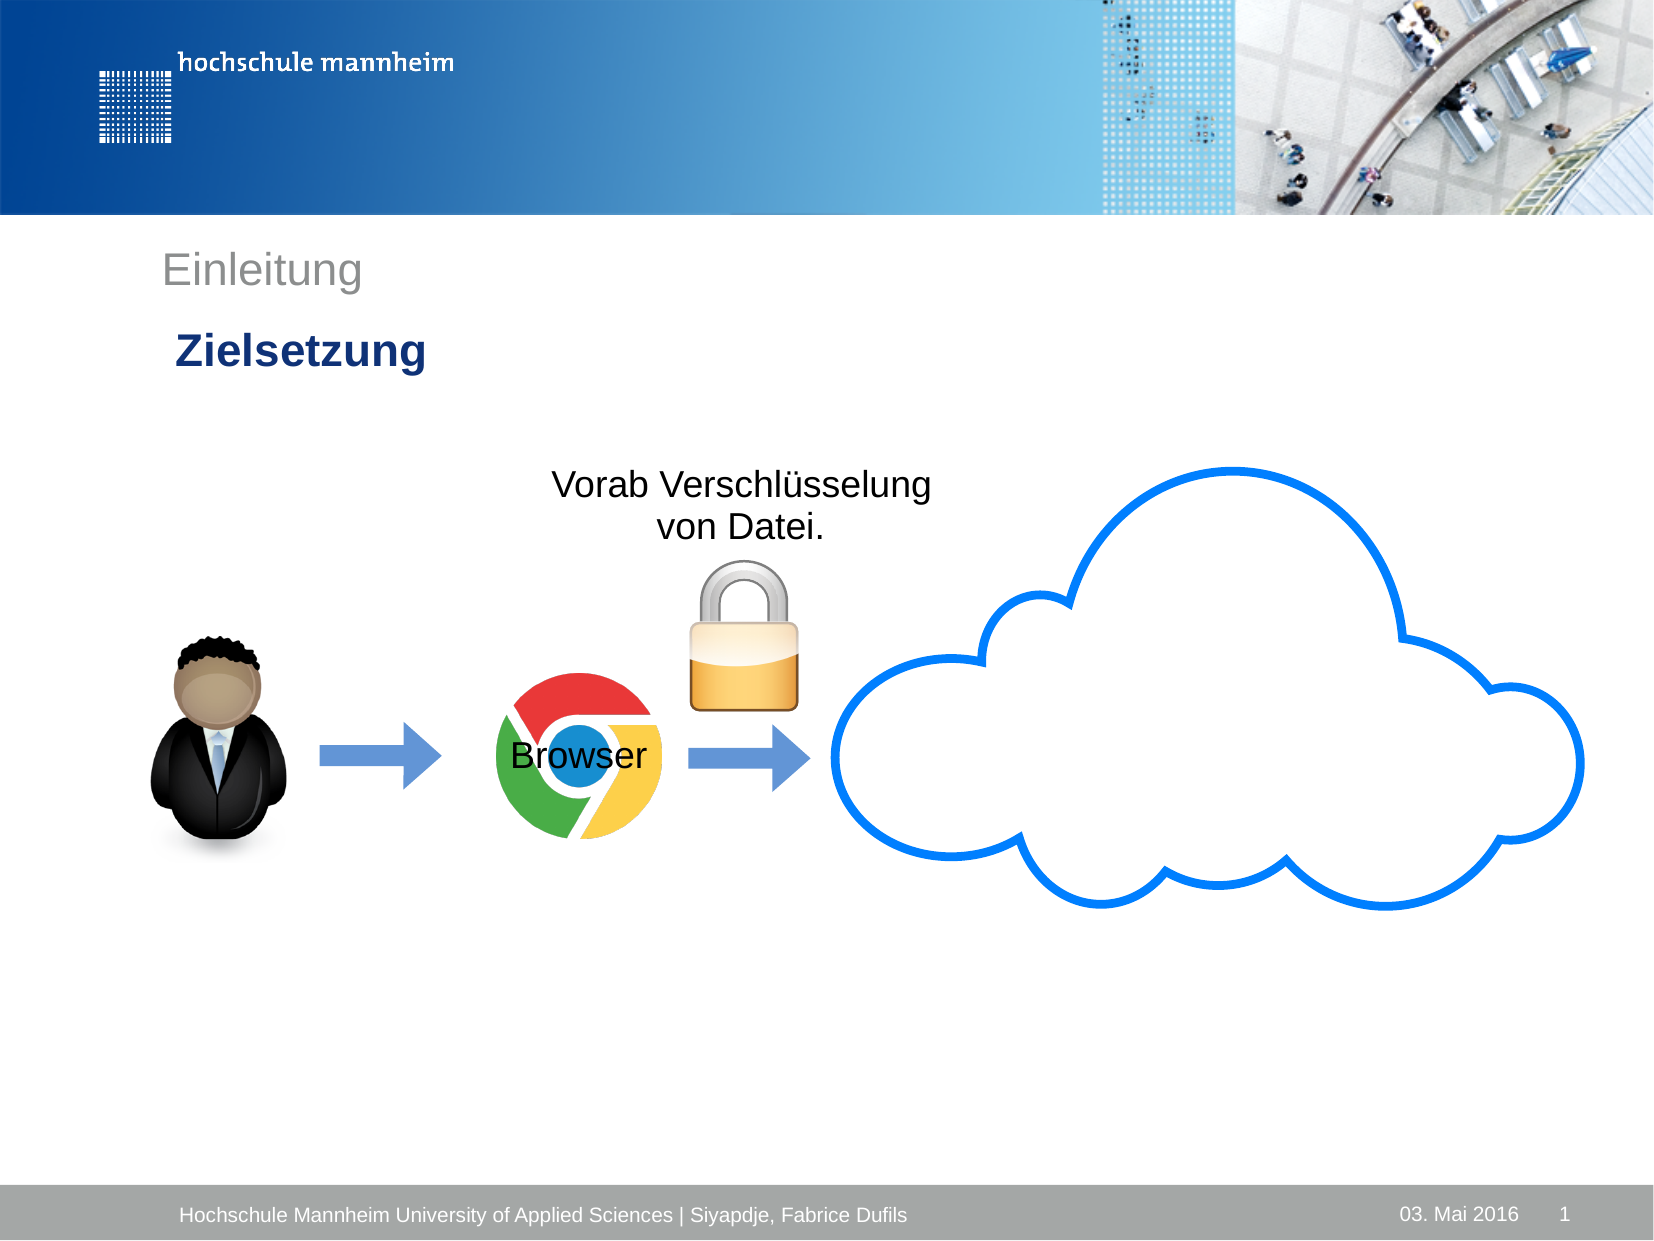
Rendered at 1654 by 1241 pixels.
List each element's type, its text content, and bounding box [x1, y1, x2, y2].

title Zielsetzung [175, 320, 1569, 464]
picture [0, 0, 1654, 215]
text_box Vorab Verschlüsselung von Datei. [536, 456, 957, 556]
picture [496, 343, 1595, 957]
footer Hochschule Mannheim University of Applied Sciences | Siyapdje, Fabrice Dufils [179, 1198, 1192, 1227]
picture [127, 619, 308, 863]
slide_number 03. Mai 2016 1 [1204, 1198, 1571, 1227]
text_box Einleitung [146, 236, 378, 303]
picture [316, 717, 446, 794]
